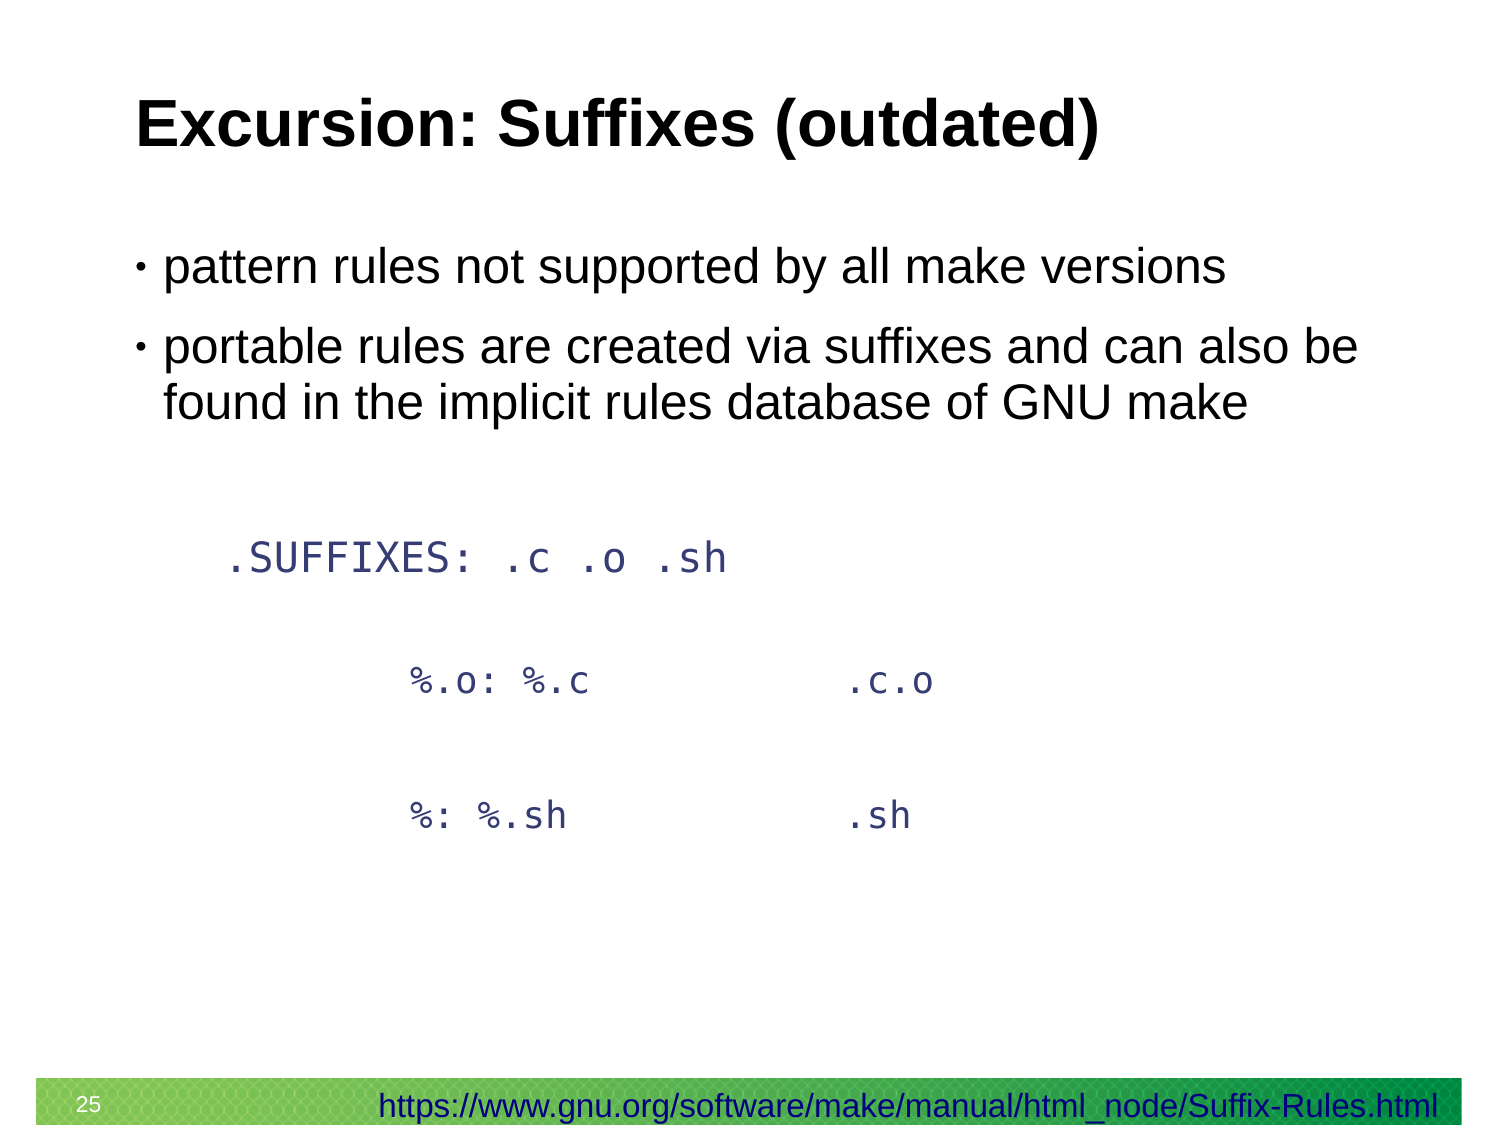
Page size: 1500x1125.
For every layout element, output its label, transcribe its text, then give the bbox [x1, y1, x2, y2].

list pattern rules not supported by all make versions portable rules are created via suffixes and can also be found in the implicit rules database of GNU make .SUFFIXES: .c .o .sh [135, 238, 1372, 480]
text_box https://www.gnu.org/software/make/manual/html_node/Suffix-Rules.html [363, 1080, 1456, 1125]
table_cell .sh [829, 786, 1263, 921]
title Excursion: Suffixes (outdated) [135, 41, 1372, 204]
table_cell %: %.sh [395, 786, 829, 921]
table_header %.o: %.c [395, 651, 829, 786]
picture [36, 1078, 1462, 1125]
table_header .c.o [829, 651, 1263, 786]
